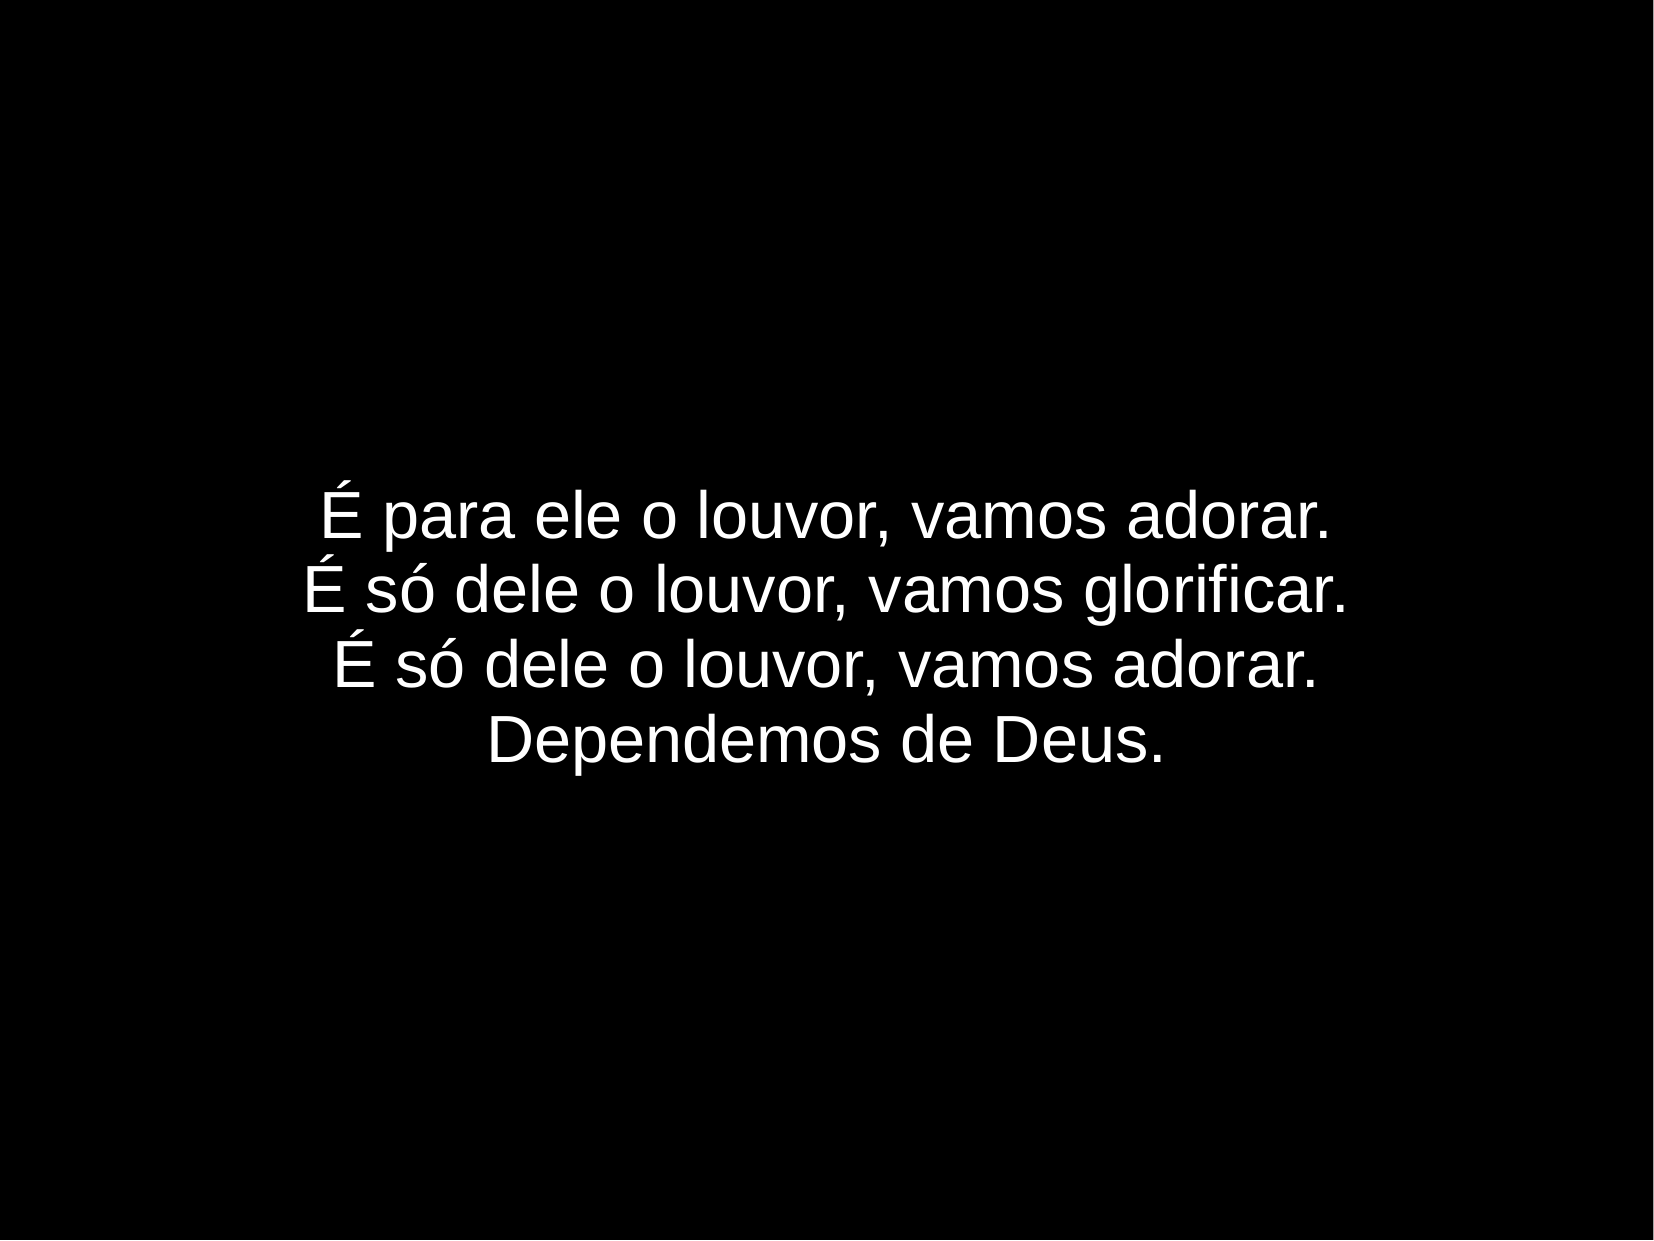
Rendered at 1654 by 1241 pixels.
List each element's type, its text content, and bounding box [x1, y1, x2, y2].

subtitle É para ele o louvor, vamos adorar. É só dele o louvor, vamos glorificar. É só dele o louvor, vamos adorar. Dependemos de Deus. [82, 49, 1571, 1205]
